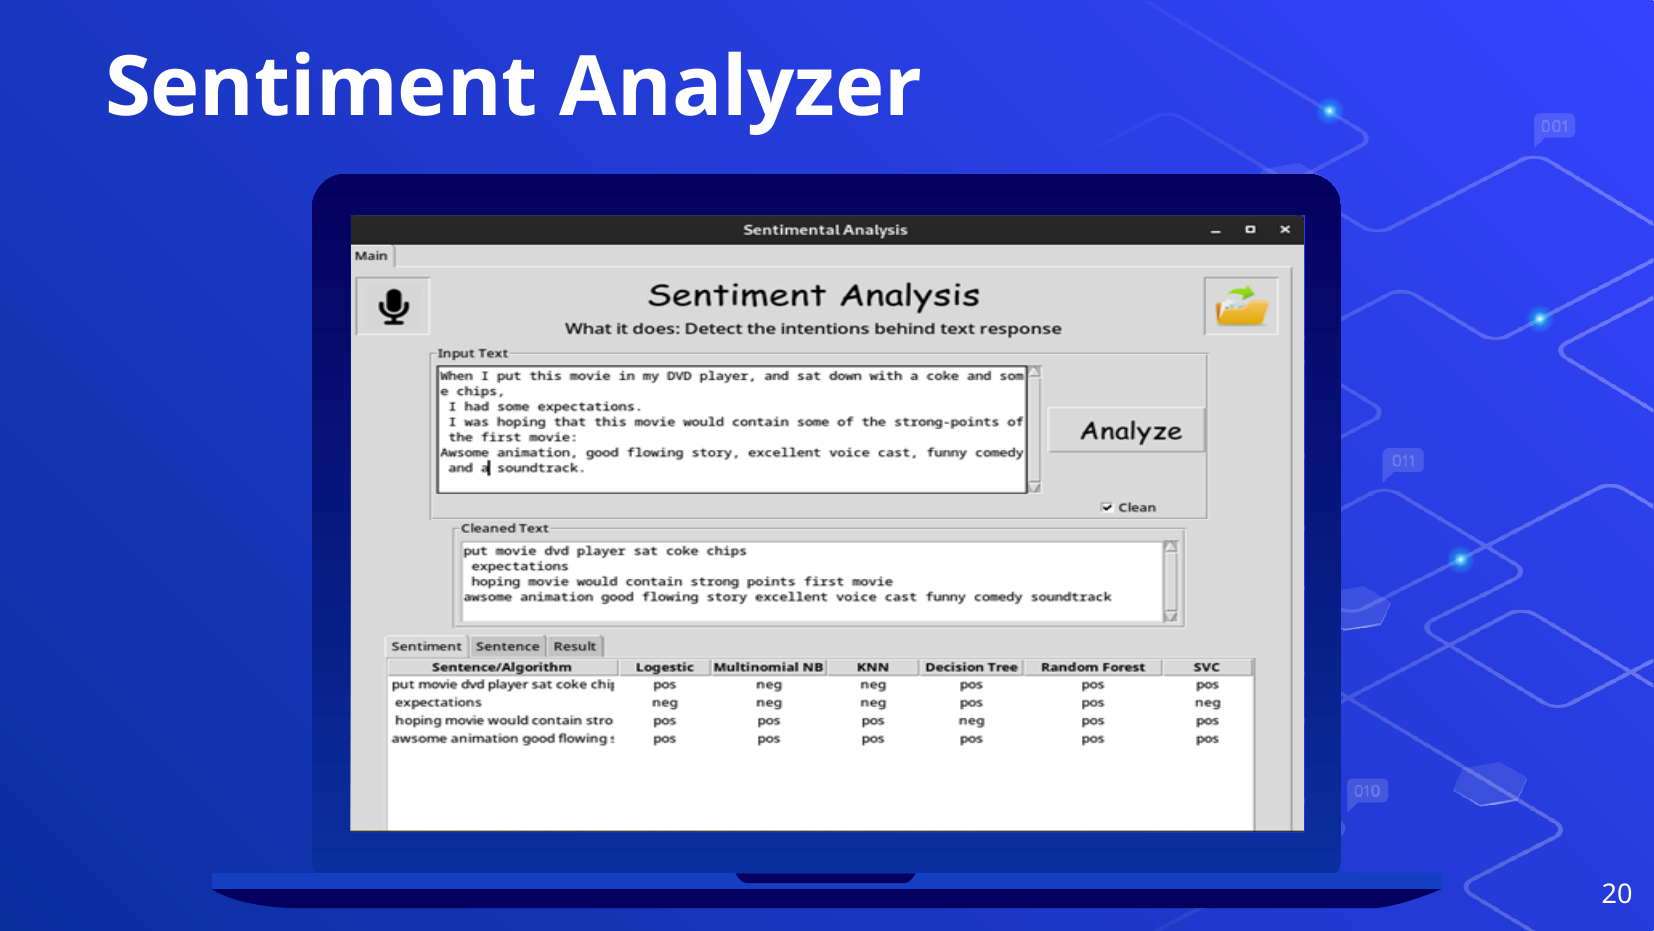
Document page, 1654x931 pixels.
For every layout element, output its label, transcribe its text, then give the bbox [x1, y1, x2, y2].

picture [0, 0, 1654, 931]
text_box [211, 173, 1442, 909]
title Sentiment Analyzer [105, 37, 1264, 132]
slide_number <number> [1533, 858, 1633, 931]
